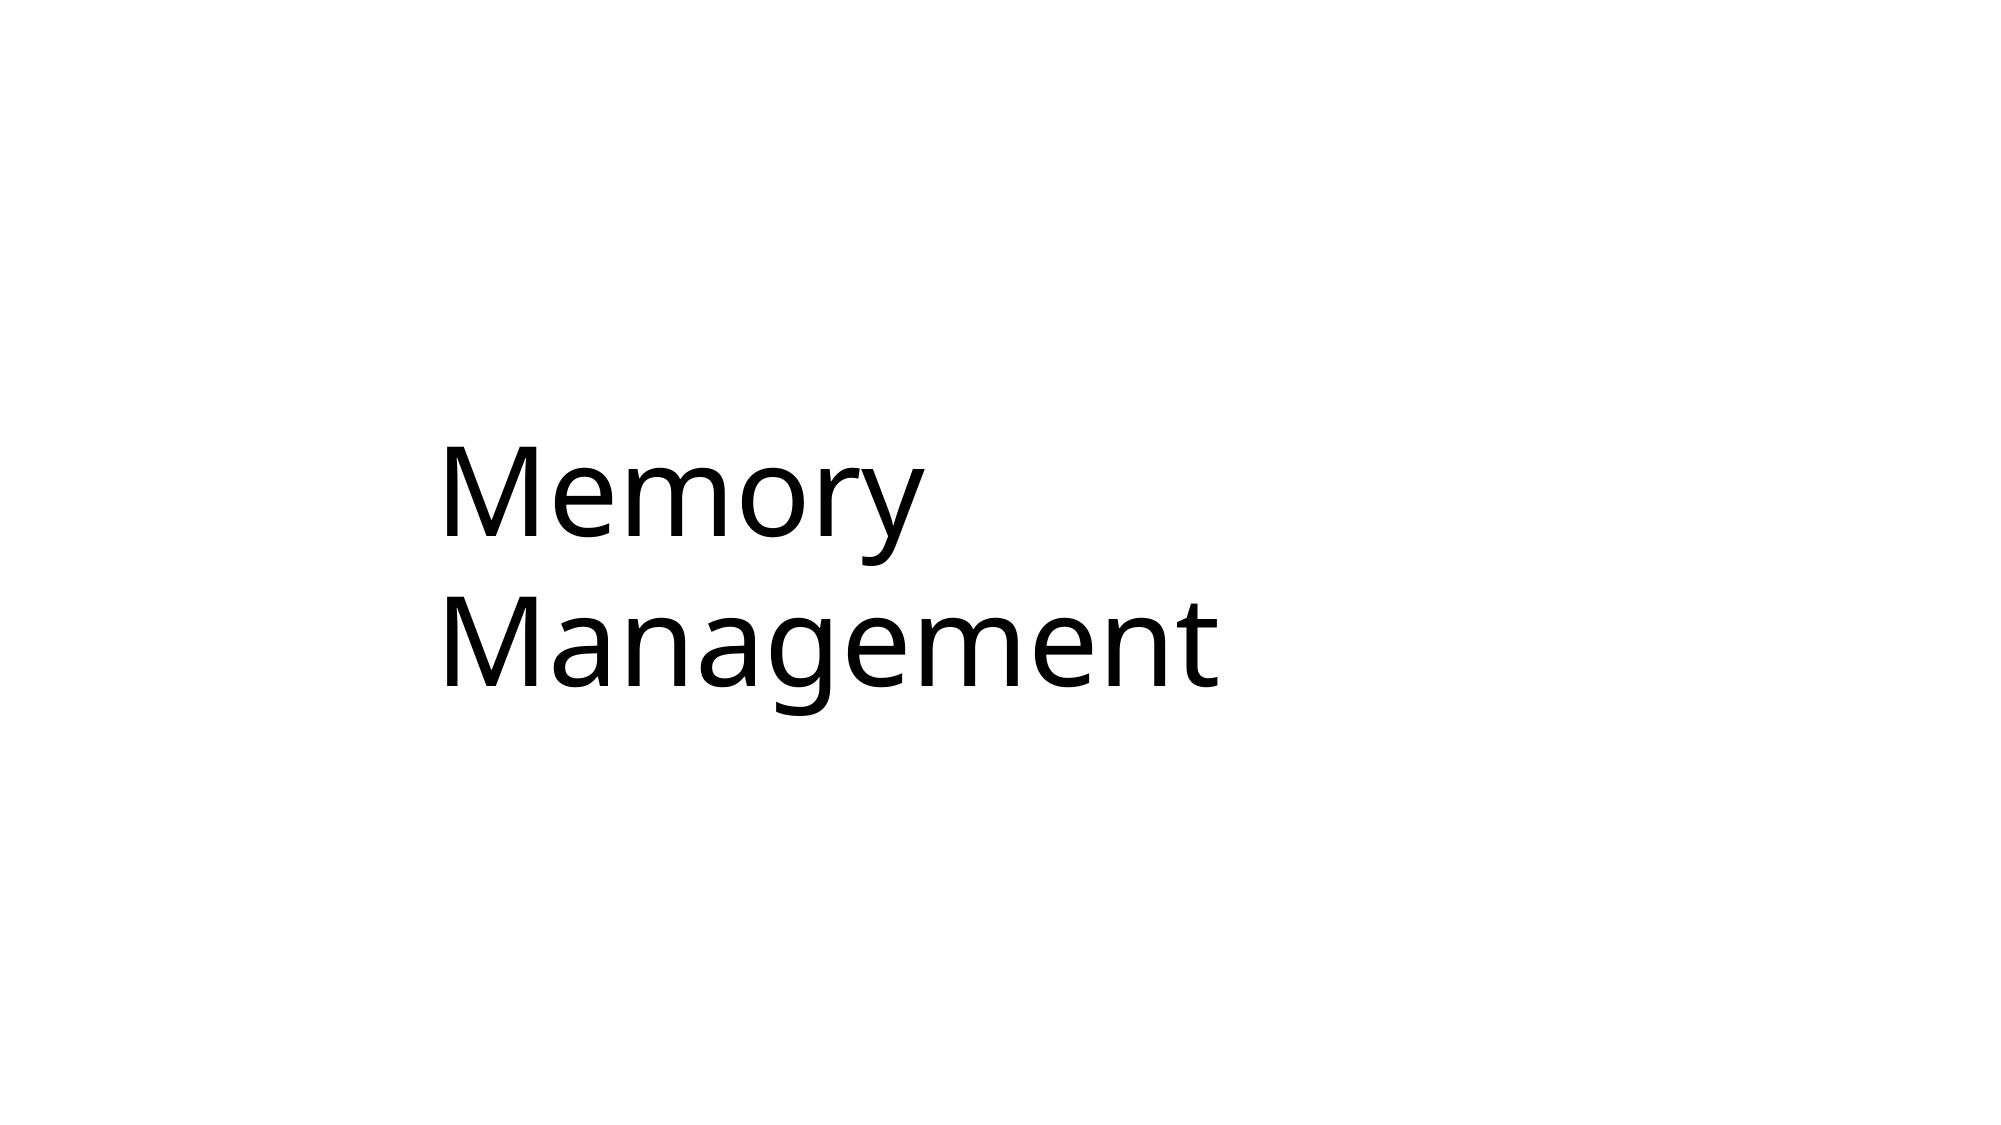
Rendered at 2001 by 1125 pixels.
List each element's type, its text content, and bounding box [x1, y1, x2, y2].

title Memory Management [433, 409, 1568, 712]
